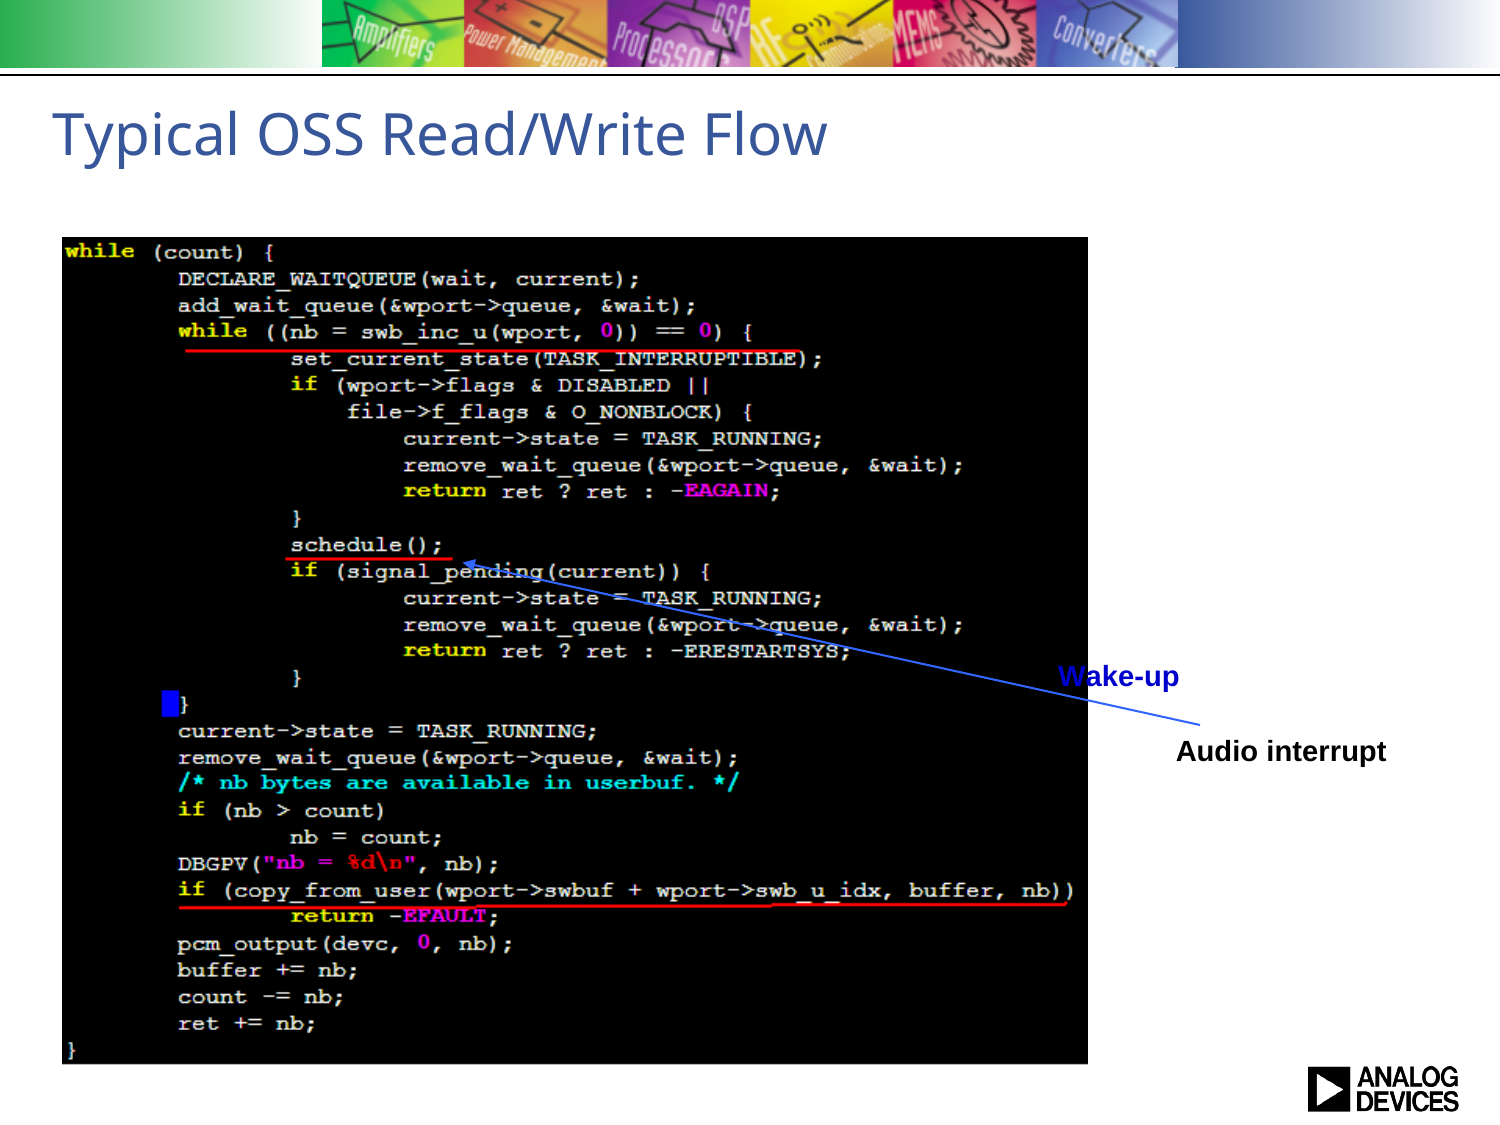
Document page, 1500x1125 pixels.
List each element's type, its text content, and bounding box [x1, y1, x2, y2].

text_box Wake-up [962, 649, 1276, 701]
picture [1308, 1066, 1459, 1112]
title Typical OSS Read/Write Flow [44, 89, 1455, 240]
picture [62, 237, 1088, 1066]
picture [322, 0, 1178, 67]
text_box Audio interrupt [1125, 724, 1438, 776]
